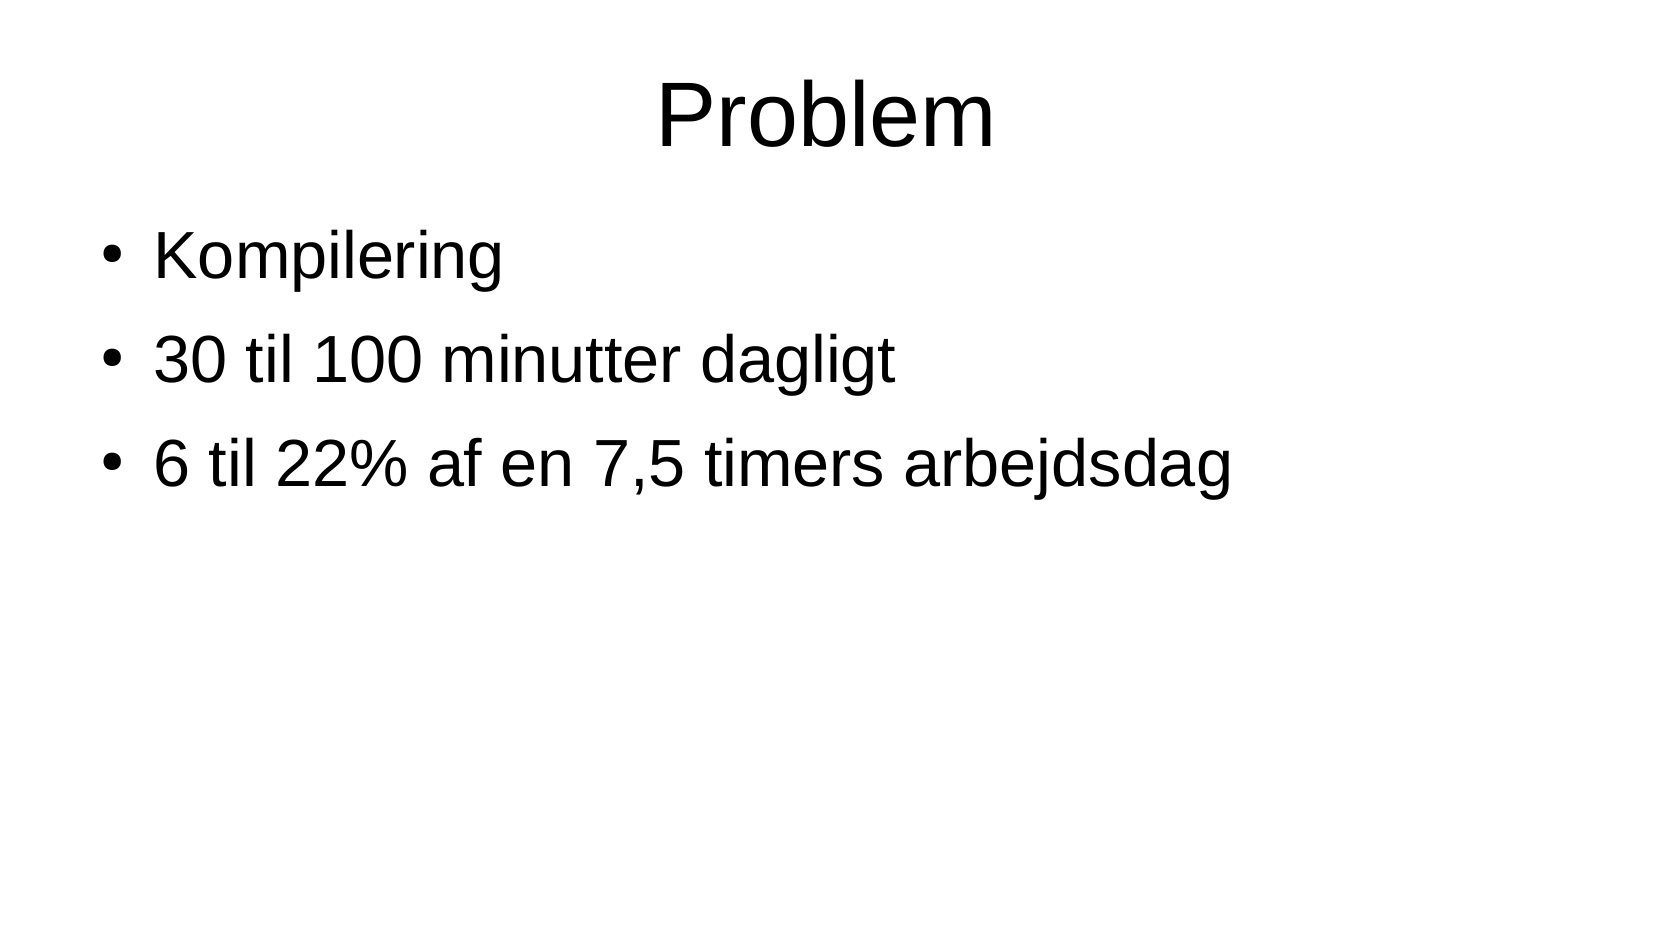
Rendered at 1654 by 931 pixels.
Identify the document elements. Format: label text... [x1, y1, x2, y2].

title Problem [82, 37, 1571, 193]
list Kompilering 30 til 100 minutter dagligt 6 til 22% af en 7,5 timers arbejdsdag [82, 217, 1571, 758]
